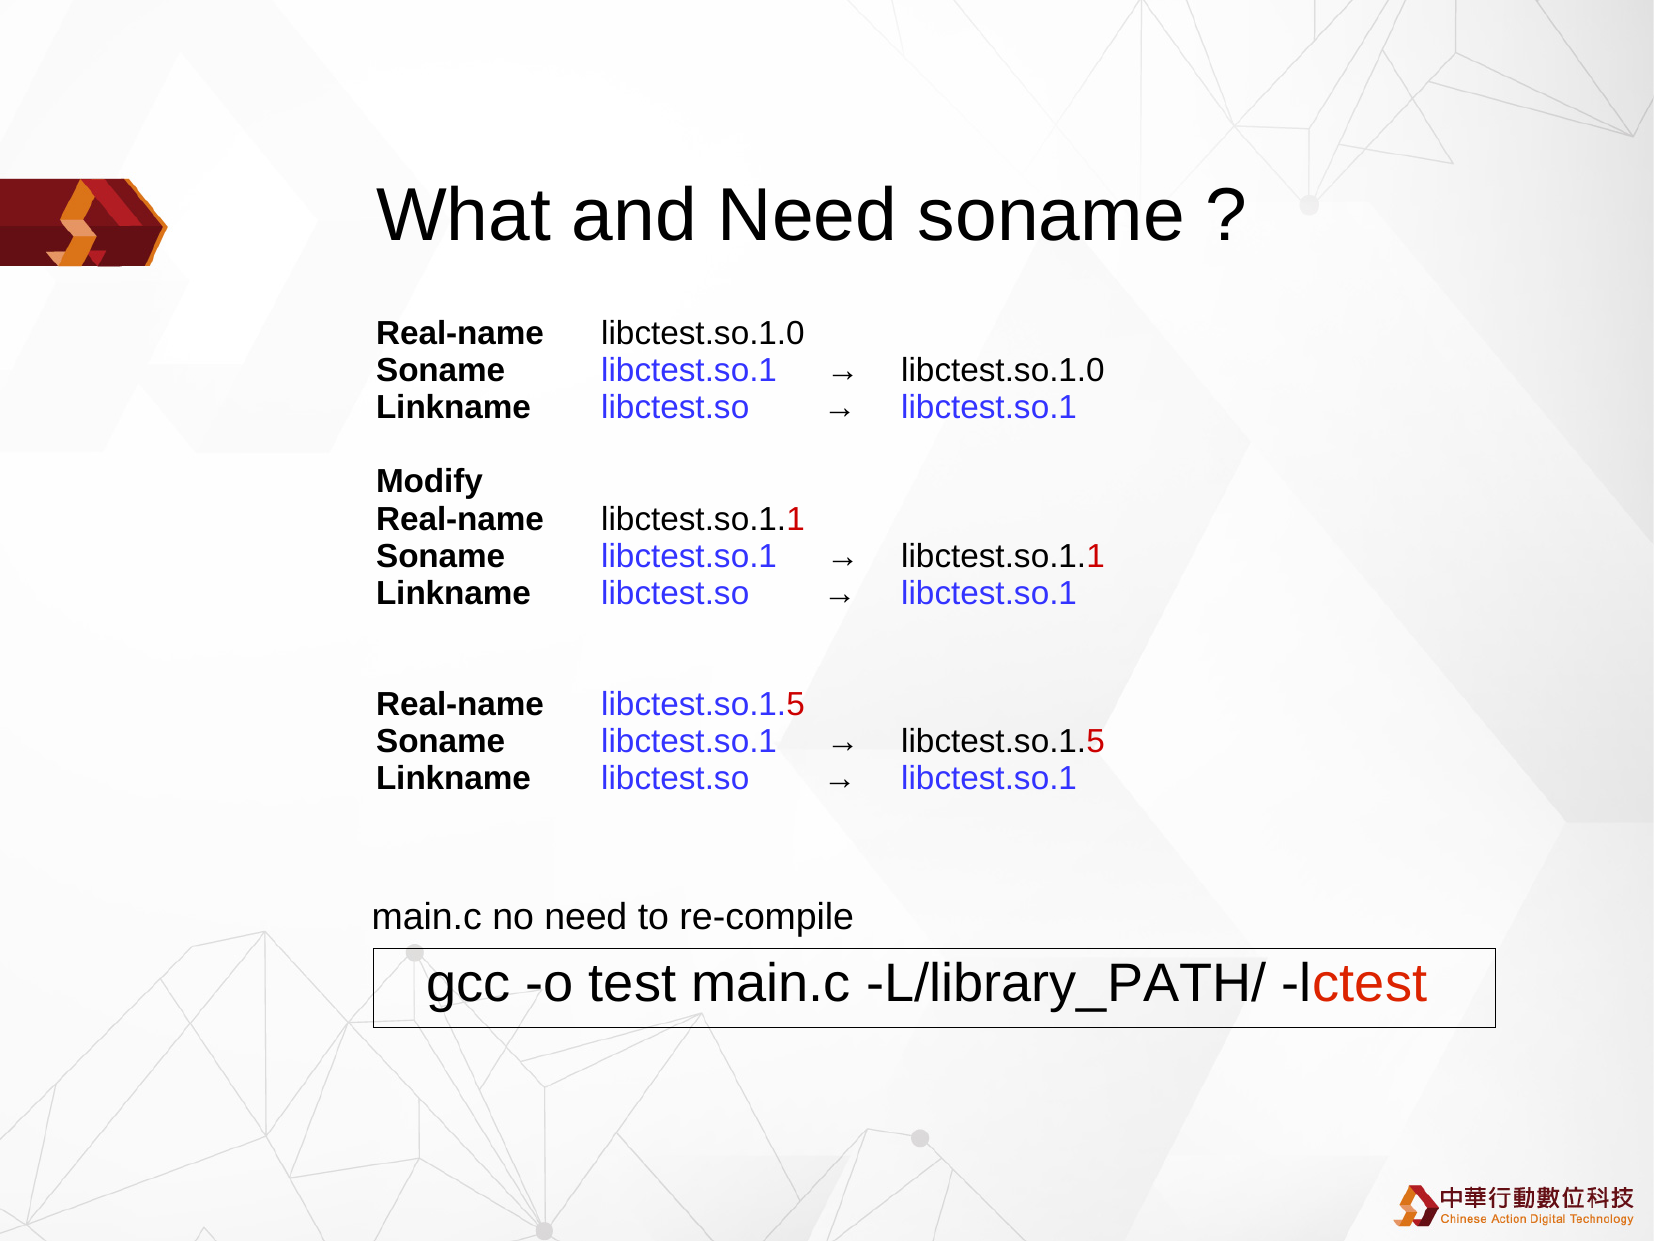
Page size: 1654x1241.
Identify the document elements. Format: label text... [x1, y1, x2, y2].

picture [0, 0, 1654, 1241]
text_box main.c no need to re-compile [356, 888, 918, 946]
text_box gcc -o test main.c -L/library_PATH/ -lctest [374, 952, 1495, 1027]
text_box gcc -o test main.c -L/library_PATH/ -lctest [325, 952, 1548, 1039]
text_box Real-name libctest.so.1.0 Soname libctest.so.1 → libctest.so.1.0 Linkname libctest.so → libctest.so.1 Modify Real-name libctest.so.1.1 Soname libctest.so.1 → libctest.so.1.1 Linkname libctest.so → libctest.so.1 Real-name libctest.so.1.5 Soname libctest.so.1 → libctest.so.1.5 Linkname libctest.so → libctest.so.1 [361, 307, 1597, 1046]
title What and Need soname ? [118, 130, 1506, 299]
